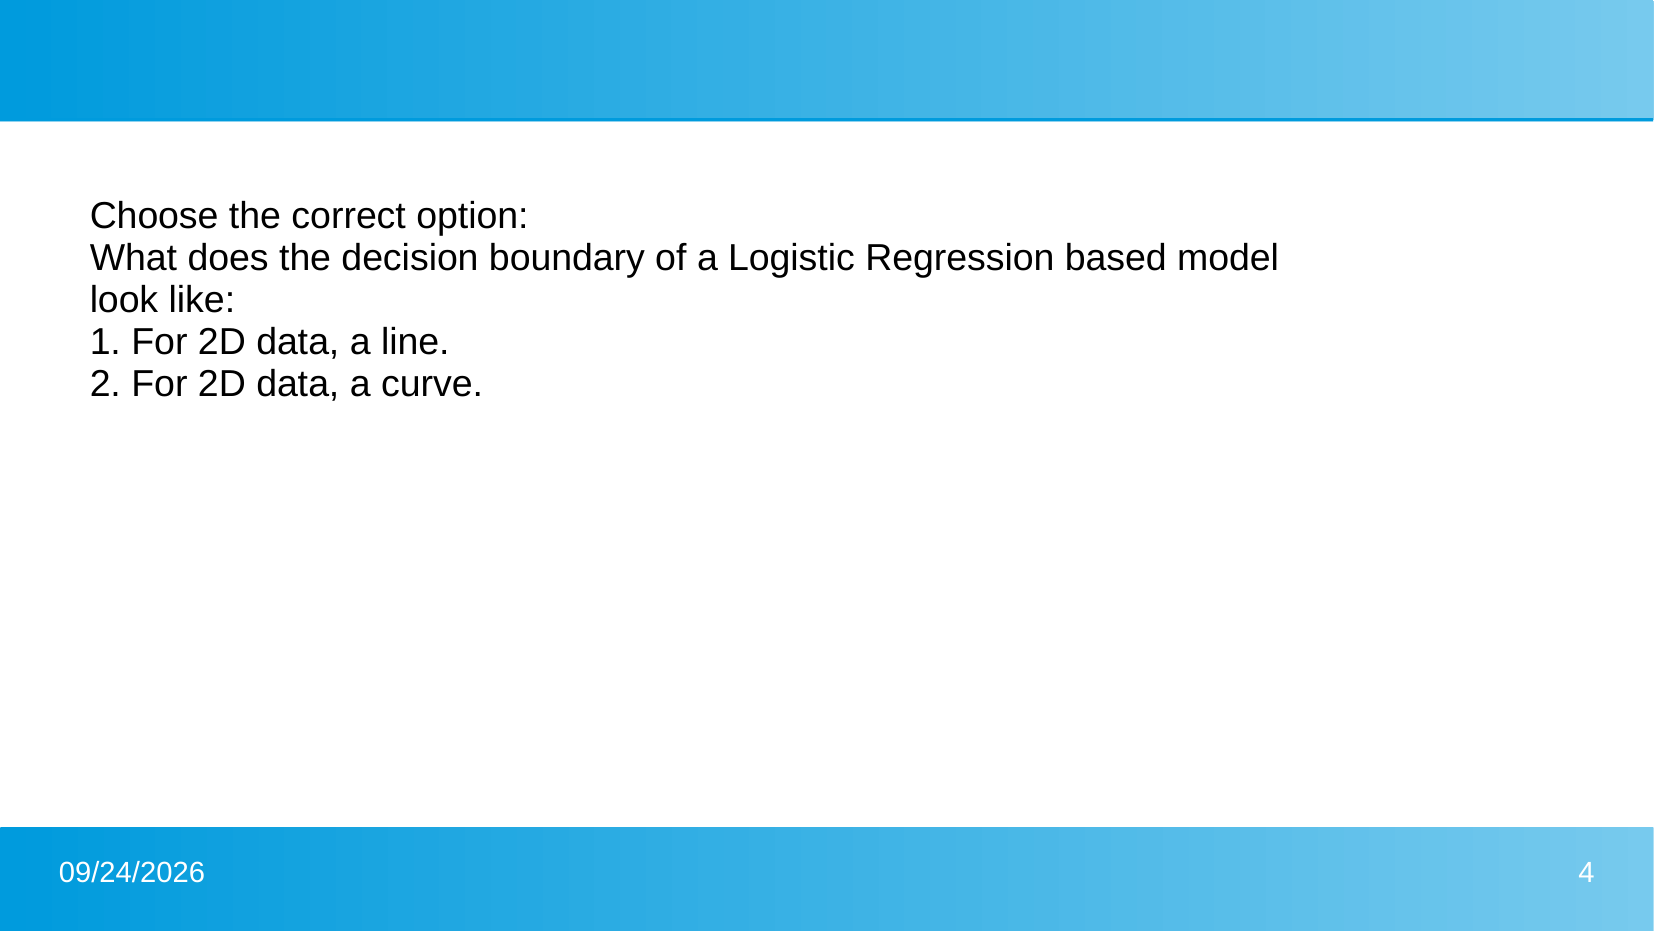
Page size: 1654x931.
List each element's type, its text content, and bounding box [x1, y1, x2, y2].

text_box Choose the correct option: What does the decision boundary of a Logistic Regression based model look like: 1. For 2D data, a line. 2. For 2D data, a curve. [75, 187, 1351, 676]
